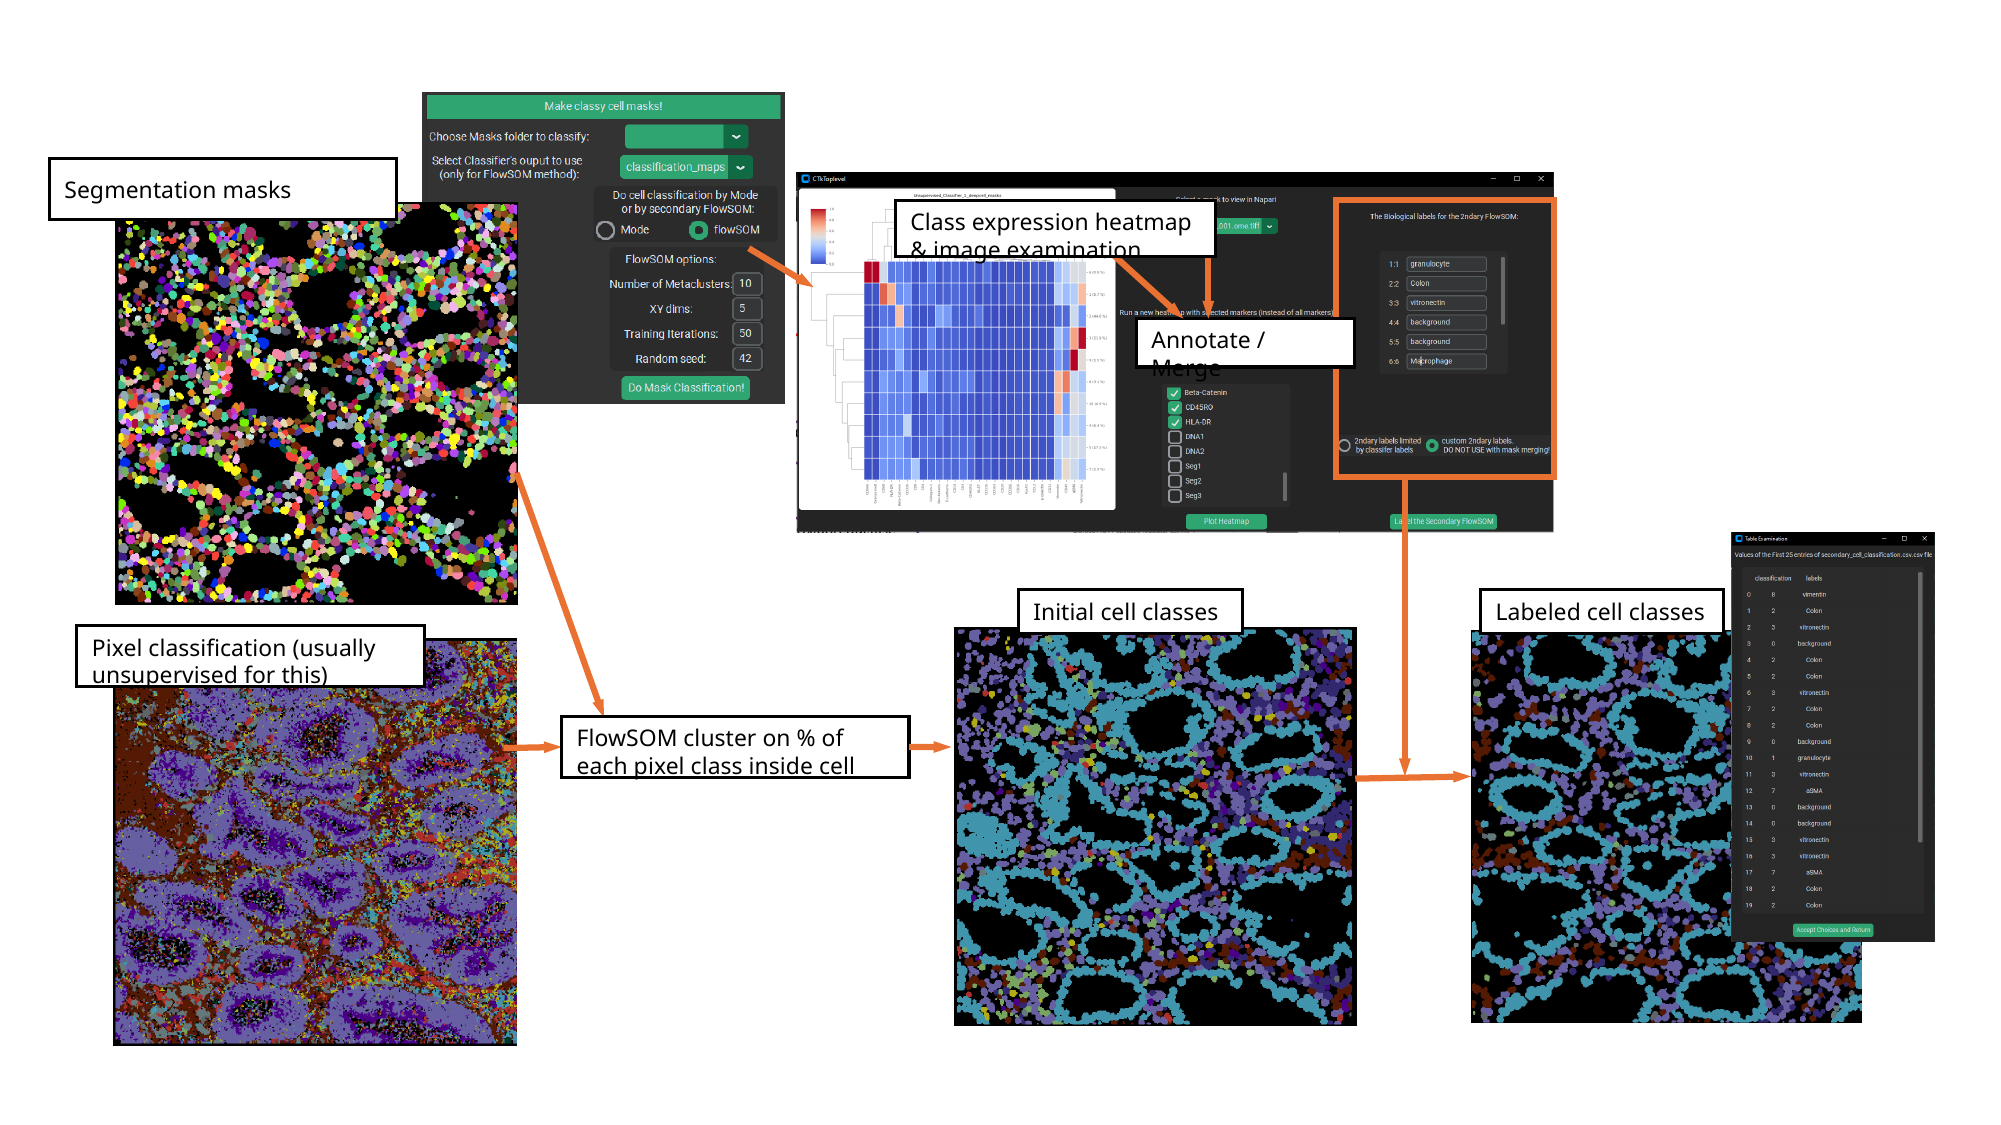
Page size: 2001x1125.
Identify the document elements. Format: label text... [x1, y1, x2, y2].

picture [113, 639, 517, 1046]
picture [1471, 532, 1935, 1023]
picture [954, 627, 1357, 1026]
text_box Class expression heatmap & image examination [895, 200, 1216, 256]
picture [1123, 256, 1208, 319]
text_box Labeled cell classes [1481, 589, 1723, 634]
picture [115, 92, 785, 605]
picture [1408, 480, 1554, 533]
text_box Initial cell classes [1018, 589, 1242, 633]
picture [1339, 203, 1551, 474]
text_box Pixel classification (usually unsupervised for this) [77, 626, 424, 687]
text_box Segmentation masks [49, 158, 397, 220]
picture [796, 172, 1554, 533]
text_box Annotate / Merge [1136, 319, 1354, 367]
picture [1197, 367, 1204, 375]
text_box FlowSOM cluster on % of each pixel class inside cell [562, 716, 909, 778]
